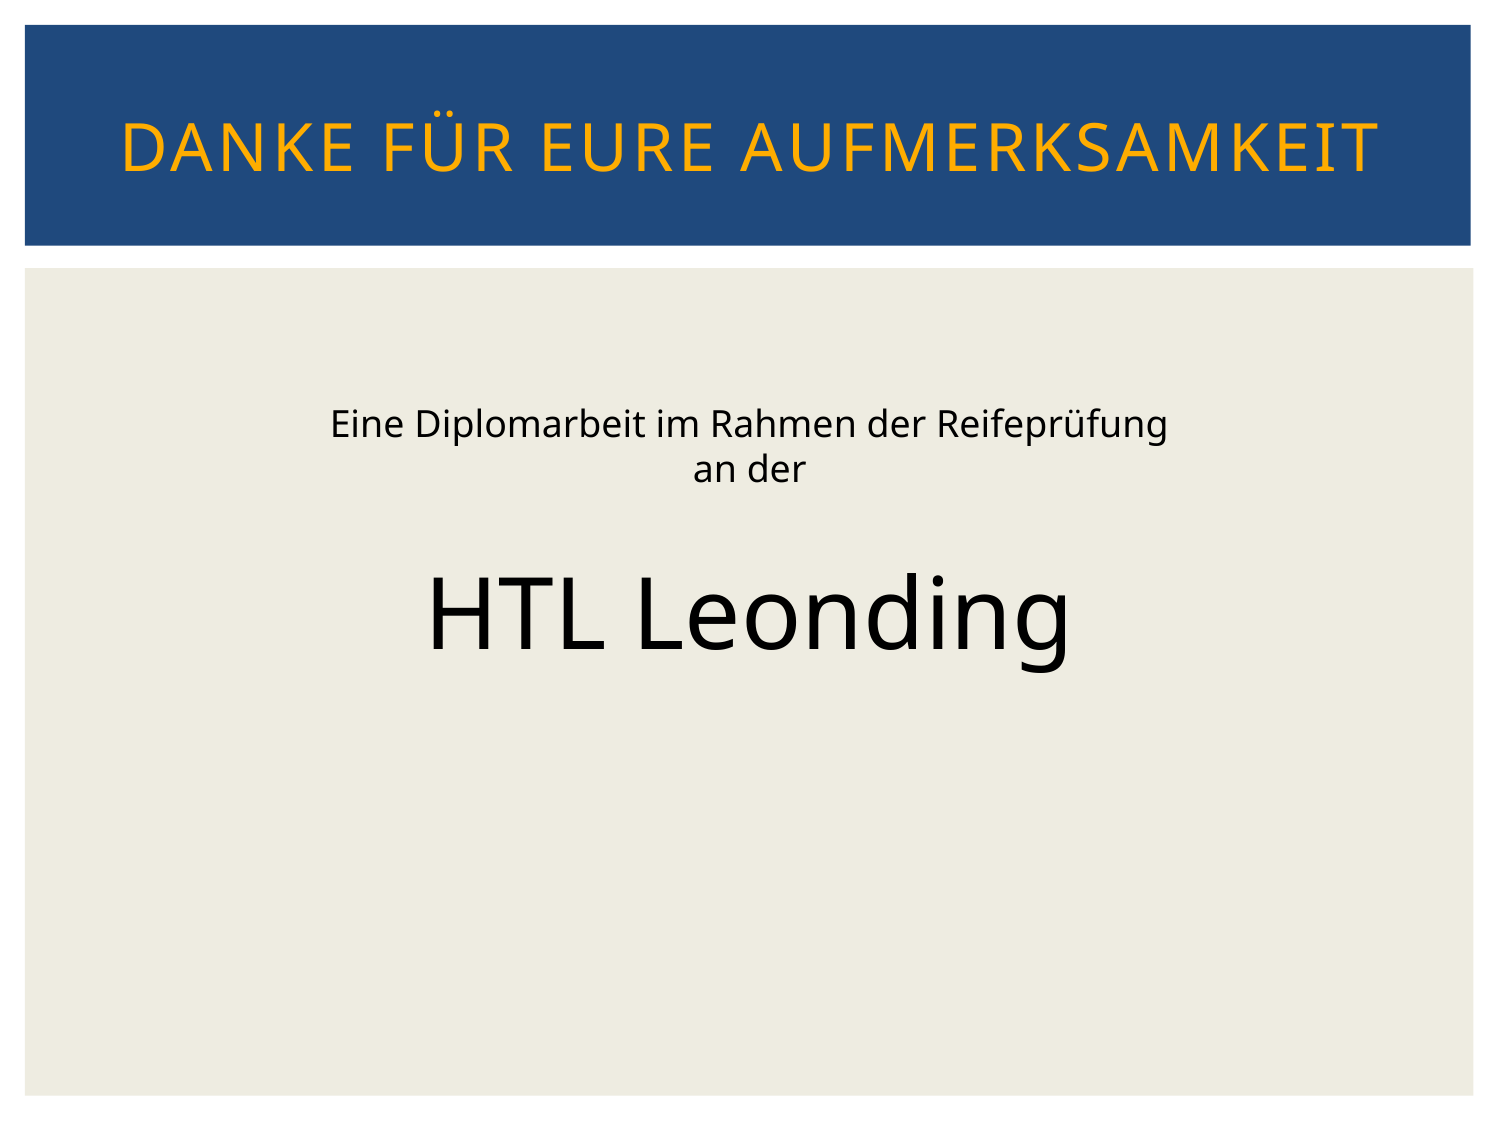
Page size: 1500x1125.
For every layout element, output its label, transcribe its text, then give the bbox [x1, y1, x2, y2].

text_box HTL Leonding [26, 542, 1474, 678]
text_box Danke Für eure Aufmerksamkeit [62, 58, 1438, 232]
text_box Eine Diplomarbeit im Rahmen der Reifeprüfung an der [26, 392, 1474, 498]
